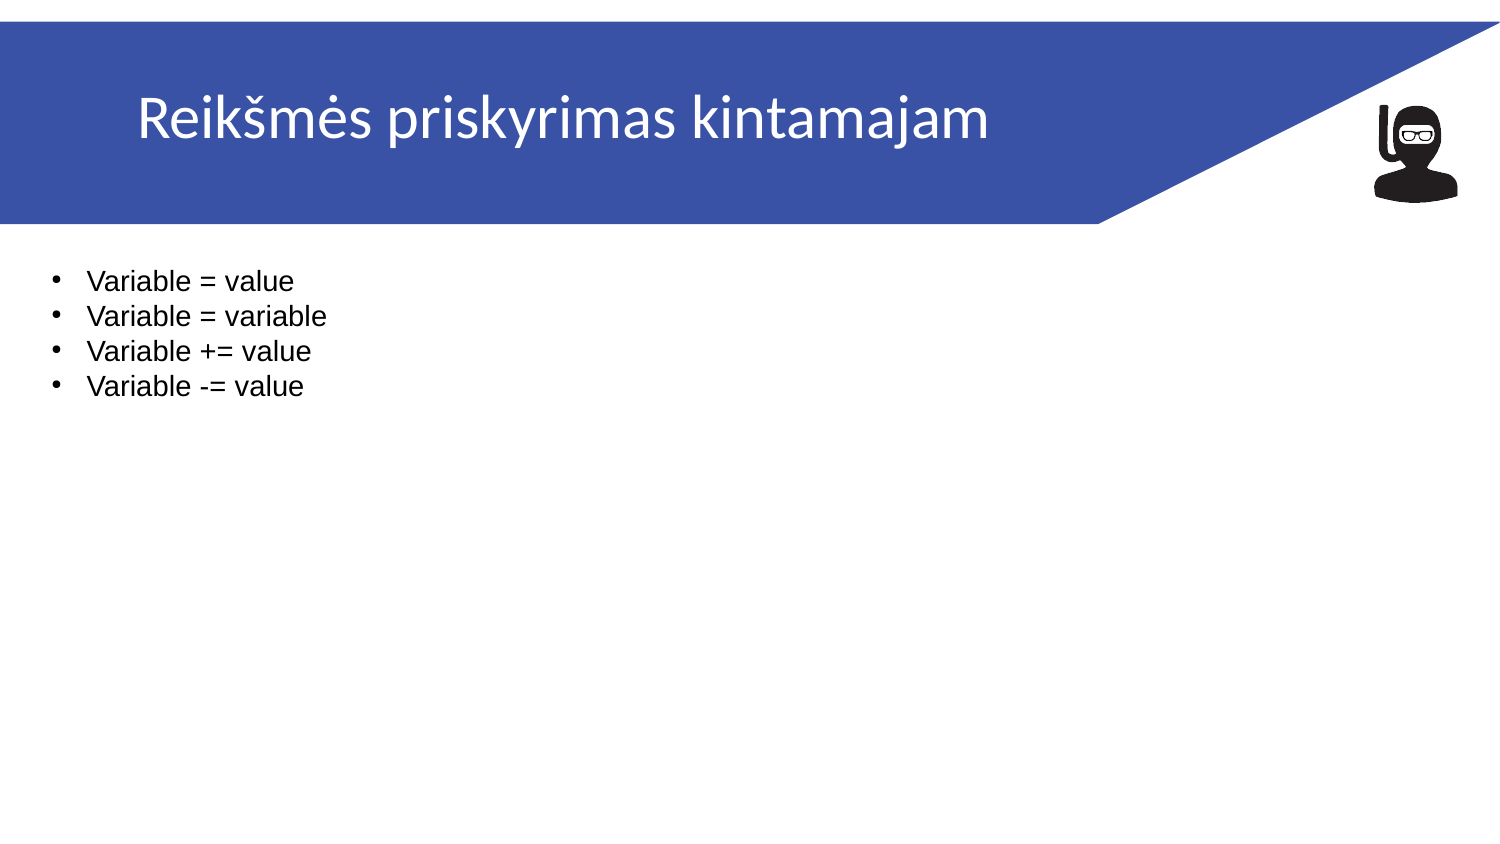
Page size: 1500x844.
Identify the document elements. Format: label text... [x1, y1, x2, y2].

title Reikšmės priskyrimas kintamajam [122, 72, 1326, 167]
picture [1326, 72, 1500, 211]
text_box [1404, 23, 1500, 72]
text_box [1096, 111, 1500, 227]
text_box Variable = value Variable = variable Variable += value Variable -= value [36, 247, 1389, 789]
